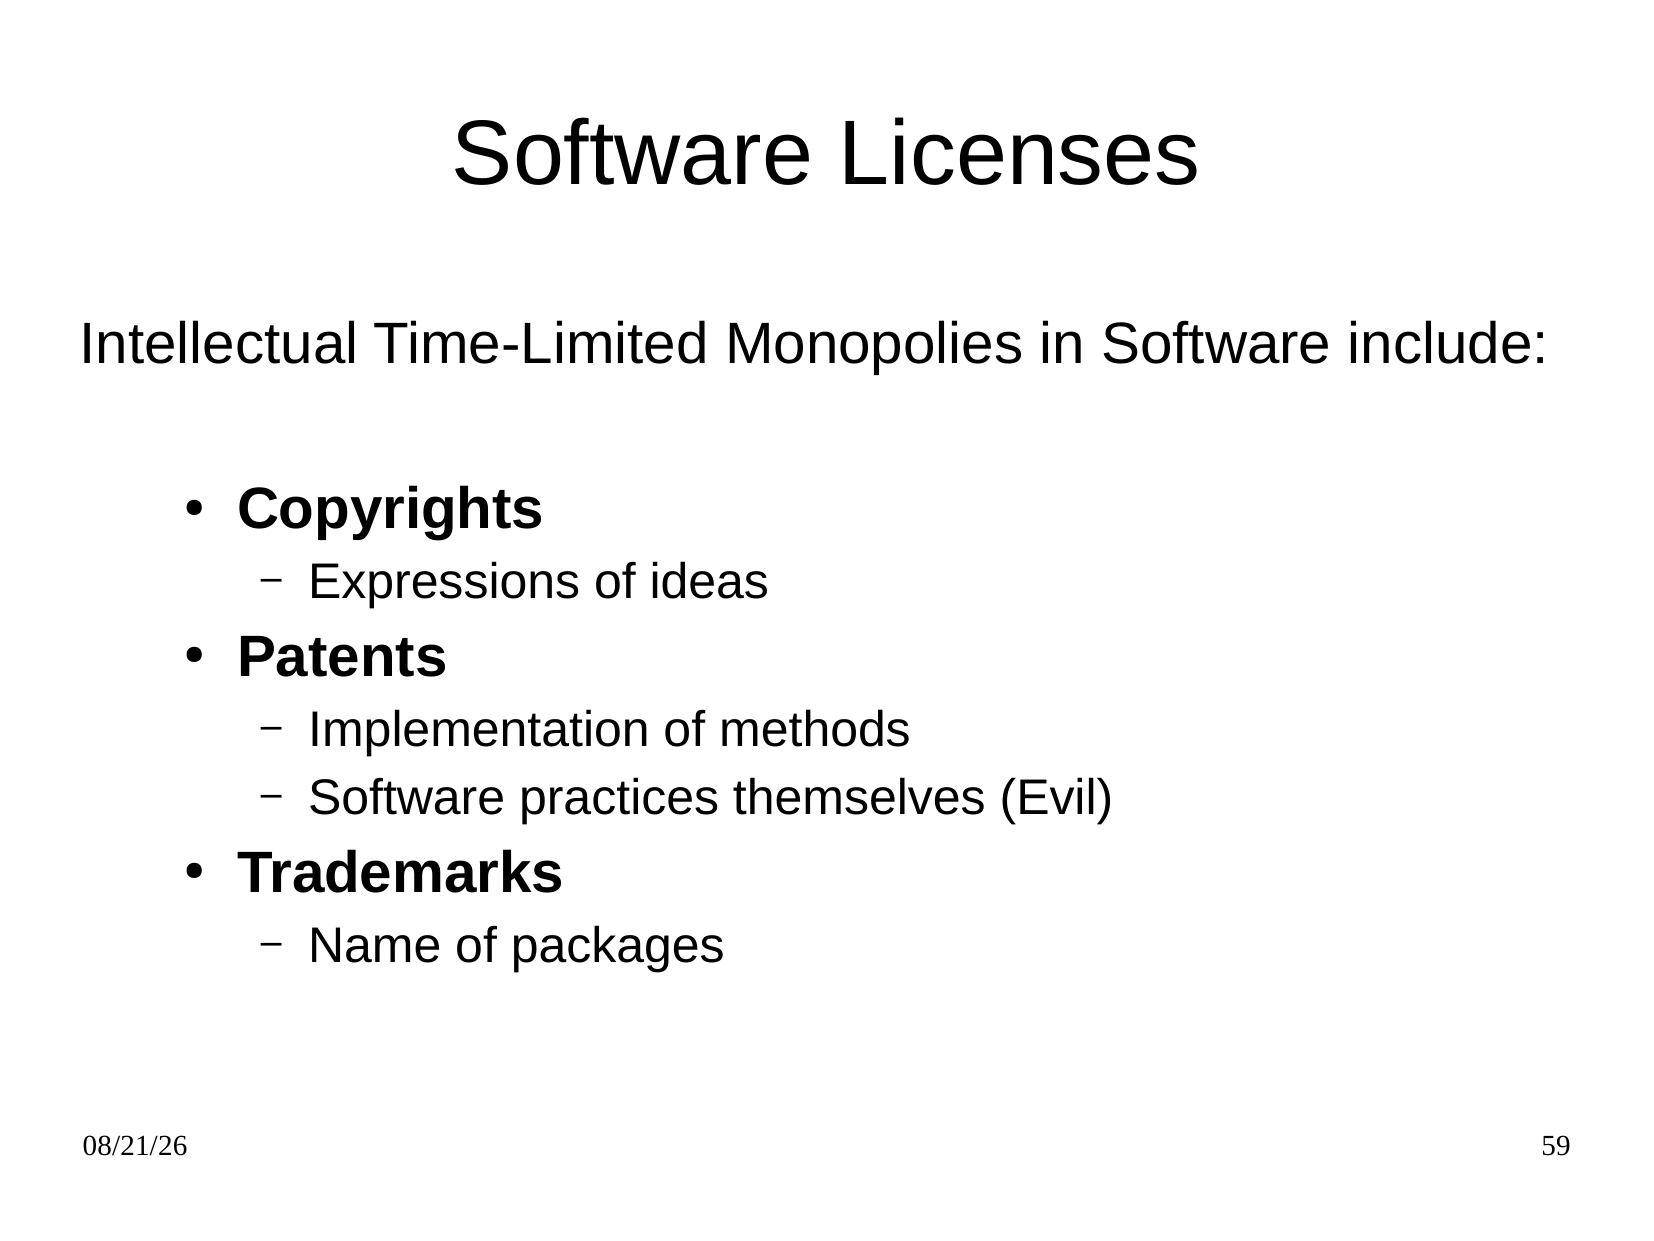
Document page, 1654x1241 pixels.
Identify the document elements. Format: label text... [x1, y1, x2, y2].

list Copyrights Expressions of ideas Patents Implementation of methods Software practices themselves (Evil) Trademarks Name of packages [151, 468, 1585, 1122]
title Software Licenses [82, 49, 1571, 257]
text_box Intellectual Time-Limited Monopolies in Software include: [64, 303, 1595, 384]
